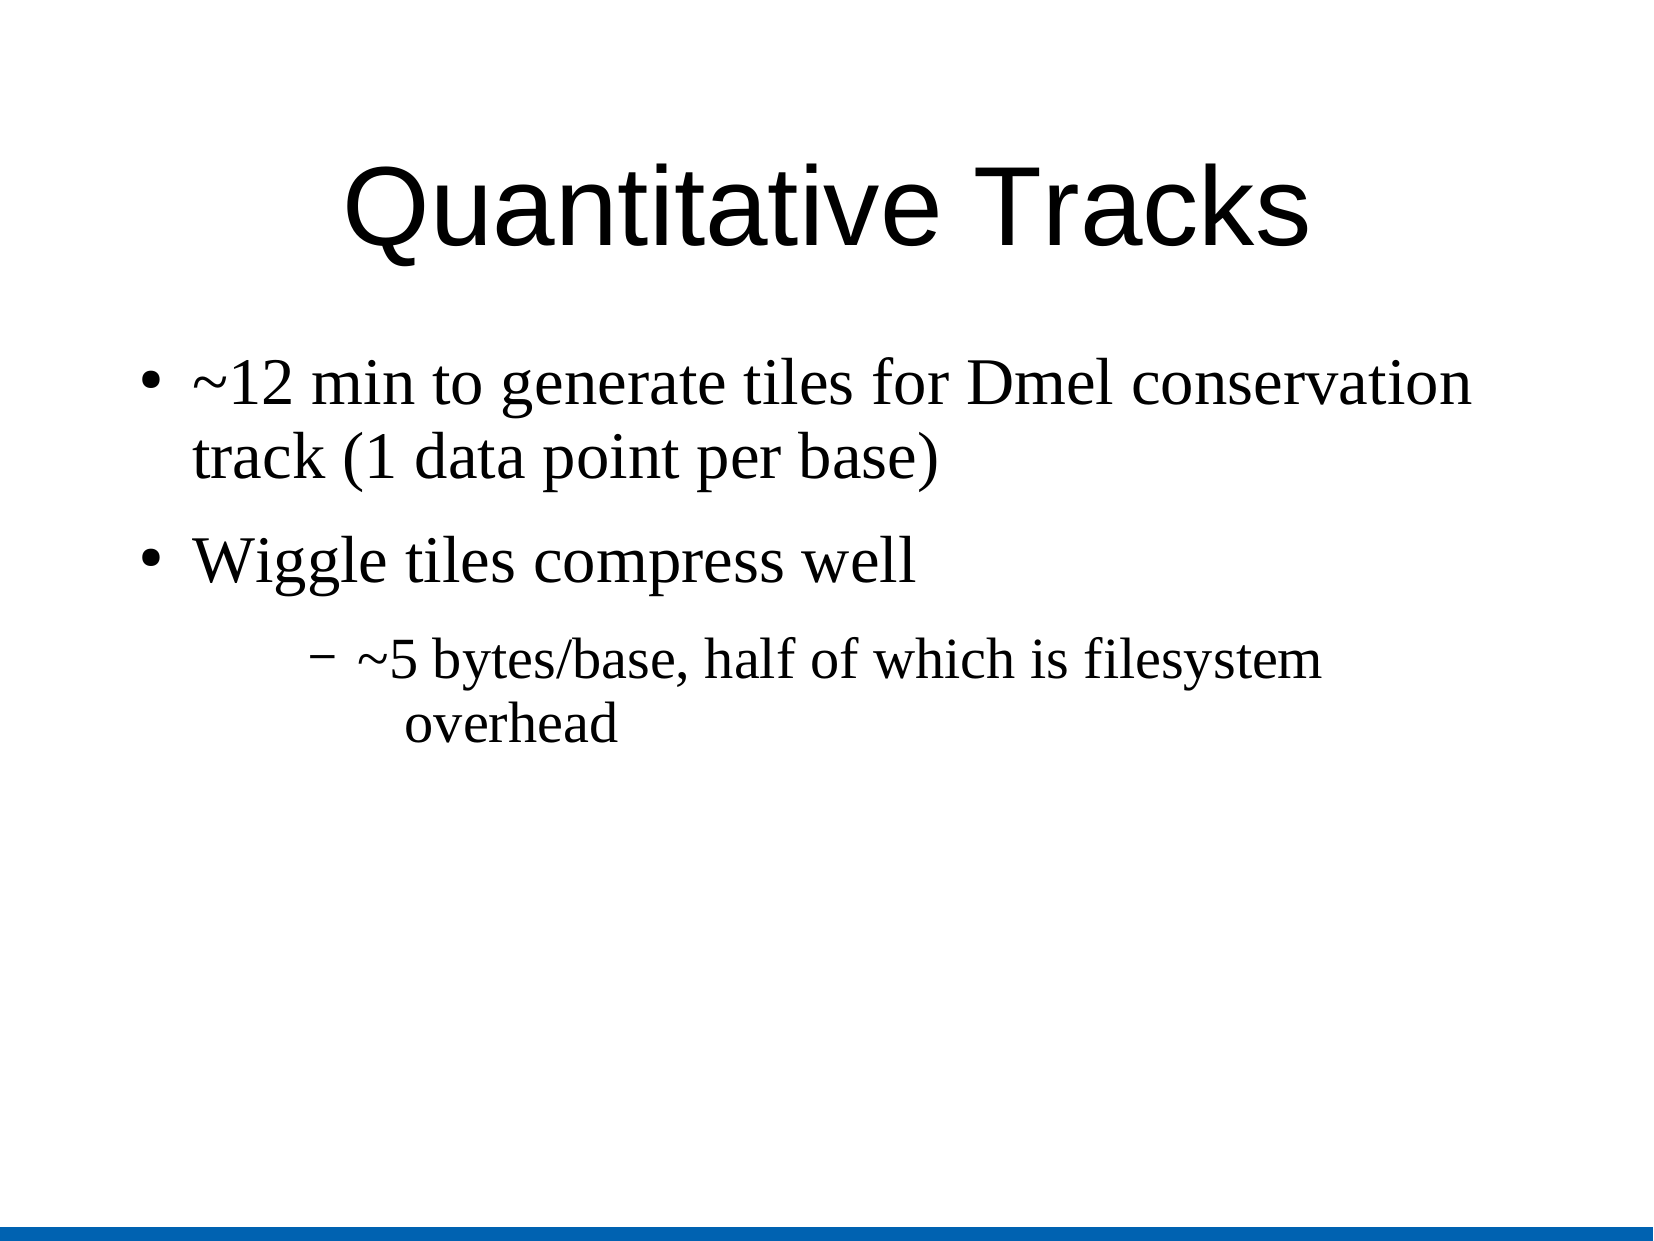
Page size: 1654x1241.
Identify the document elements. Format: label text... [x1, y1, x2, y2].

title Quantitative Tracks [121, 102, 1533, 311]
list ~12 min to generate tiles for Dmel conservation track (1 data point per base) Wiggle tiles compress well ~5 bytes/base, half of which is filesystem overhead [121, 344, 1533, 1127]
